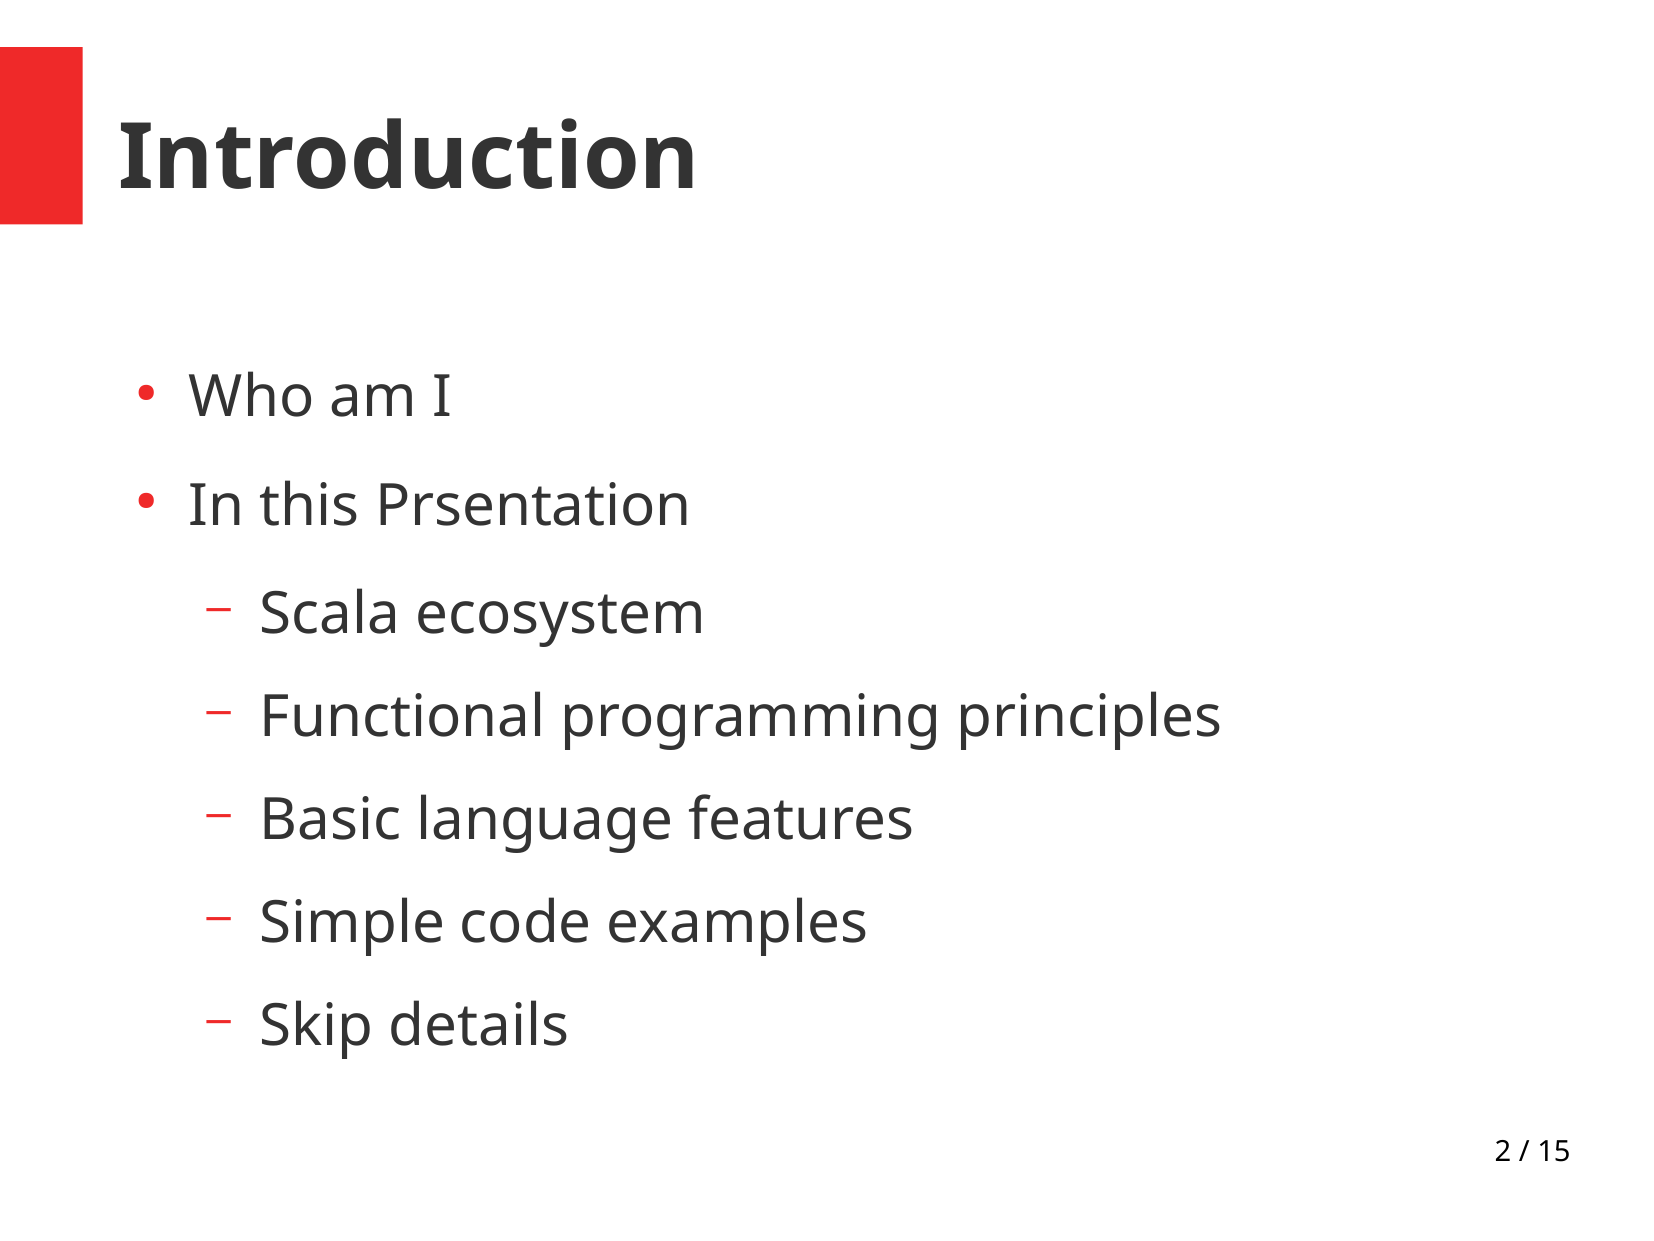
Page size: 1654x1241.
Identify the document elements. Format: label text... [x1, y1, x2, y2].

list Who am I In this Prsentation Scala ecosystem Functional programming principles Basic language features Simple code examples Skip details [118, 354, 1536, 1074]
title Introduction [118, 49, 1571, 257]
